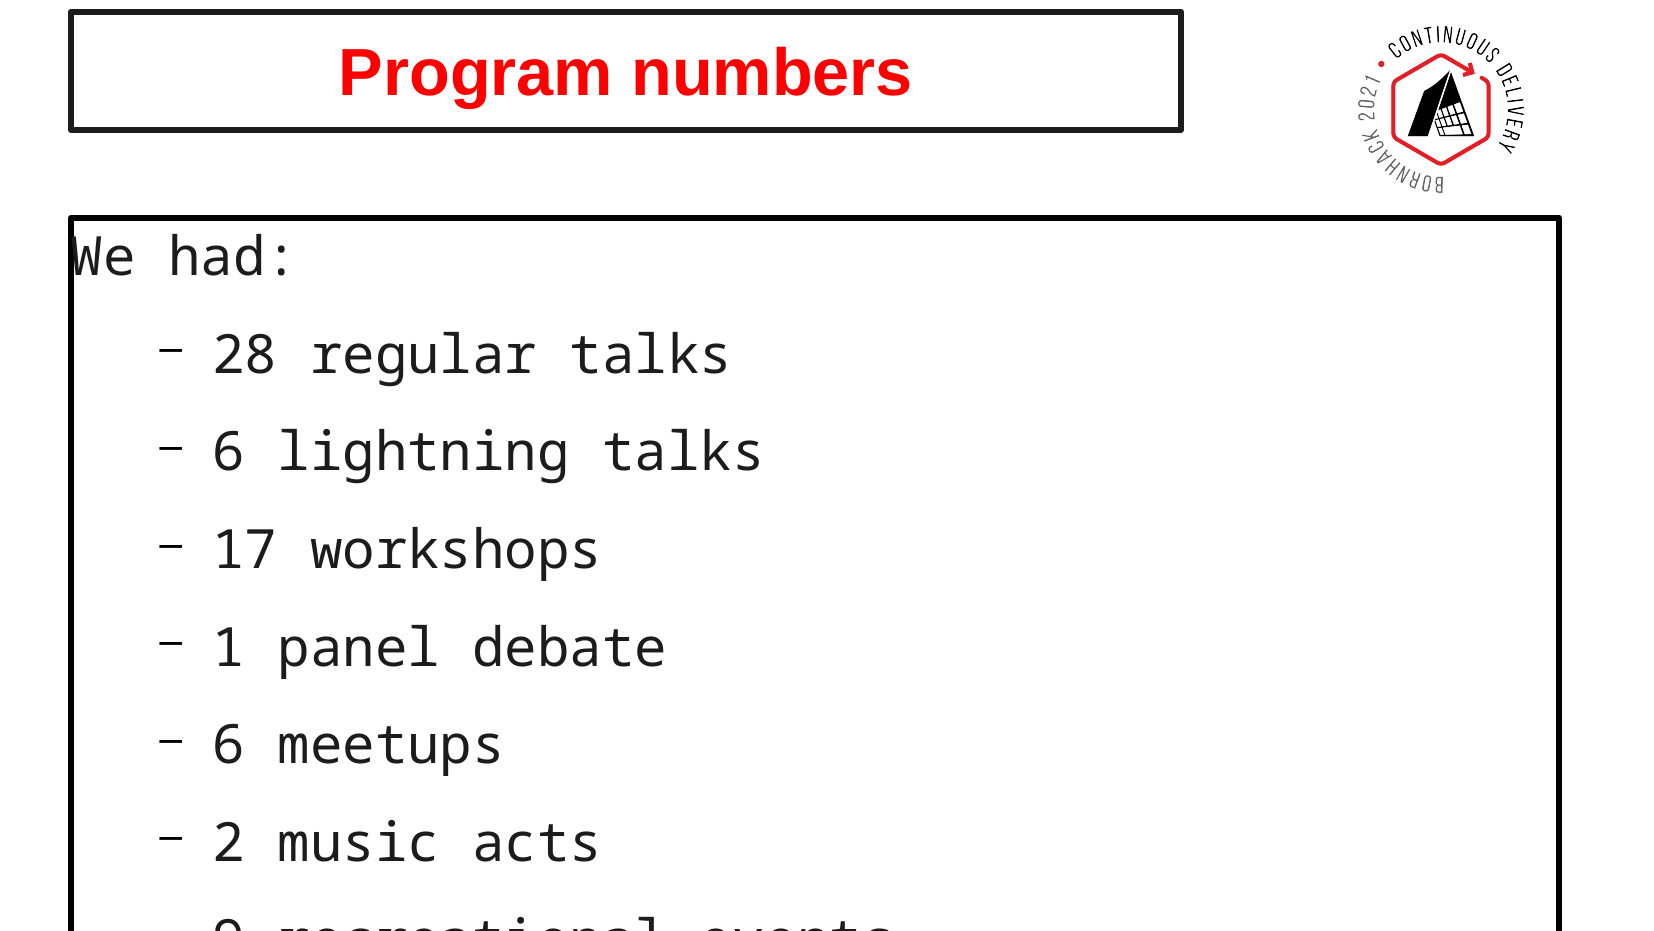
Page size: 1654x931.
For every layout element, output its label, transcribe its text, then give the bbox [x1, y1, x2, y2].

title Program numbers [70, 11, 1182, 130]
subtitle We had: 28 regular talks 6 lightning talks 17 workshops 1 panel debate 6 meetups 2 music acts 9 recreational events [70, 217, 1560, 900]
picture [1358, 26, 1524, 193]
